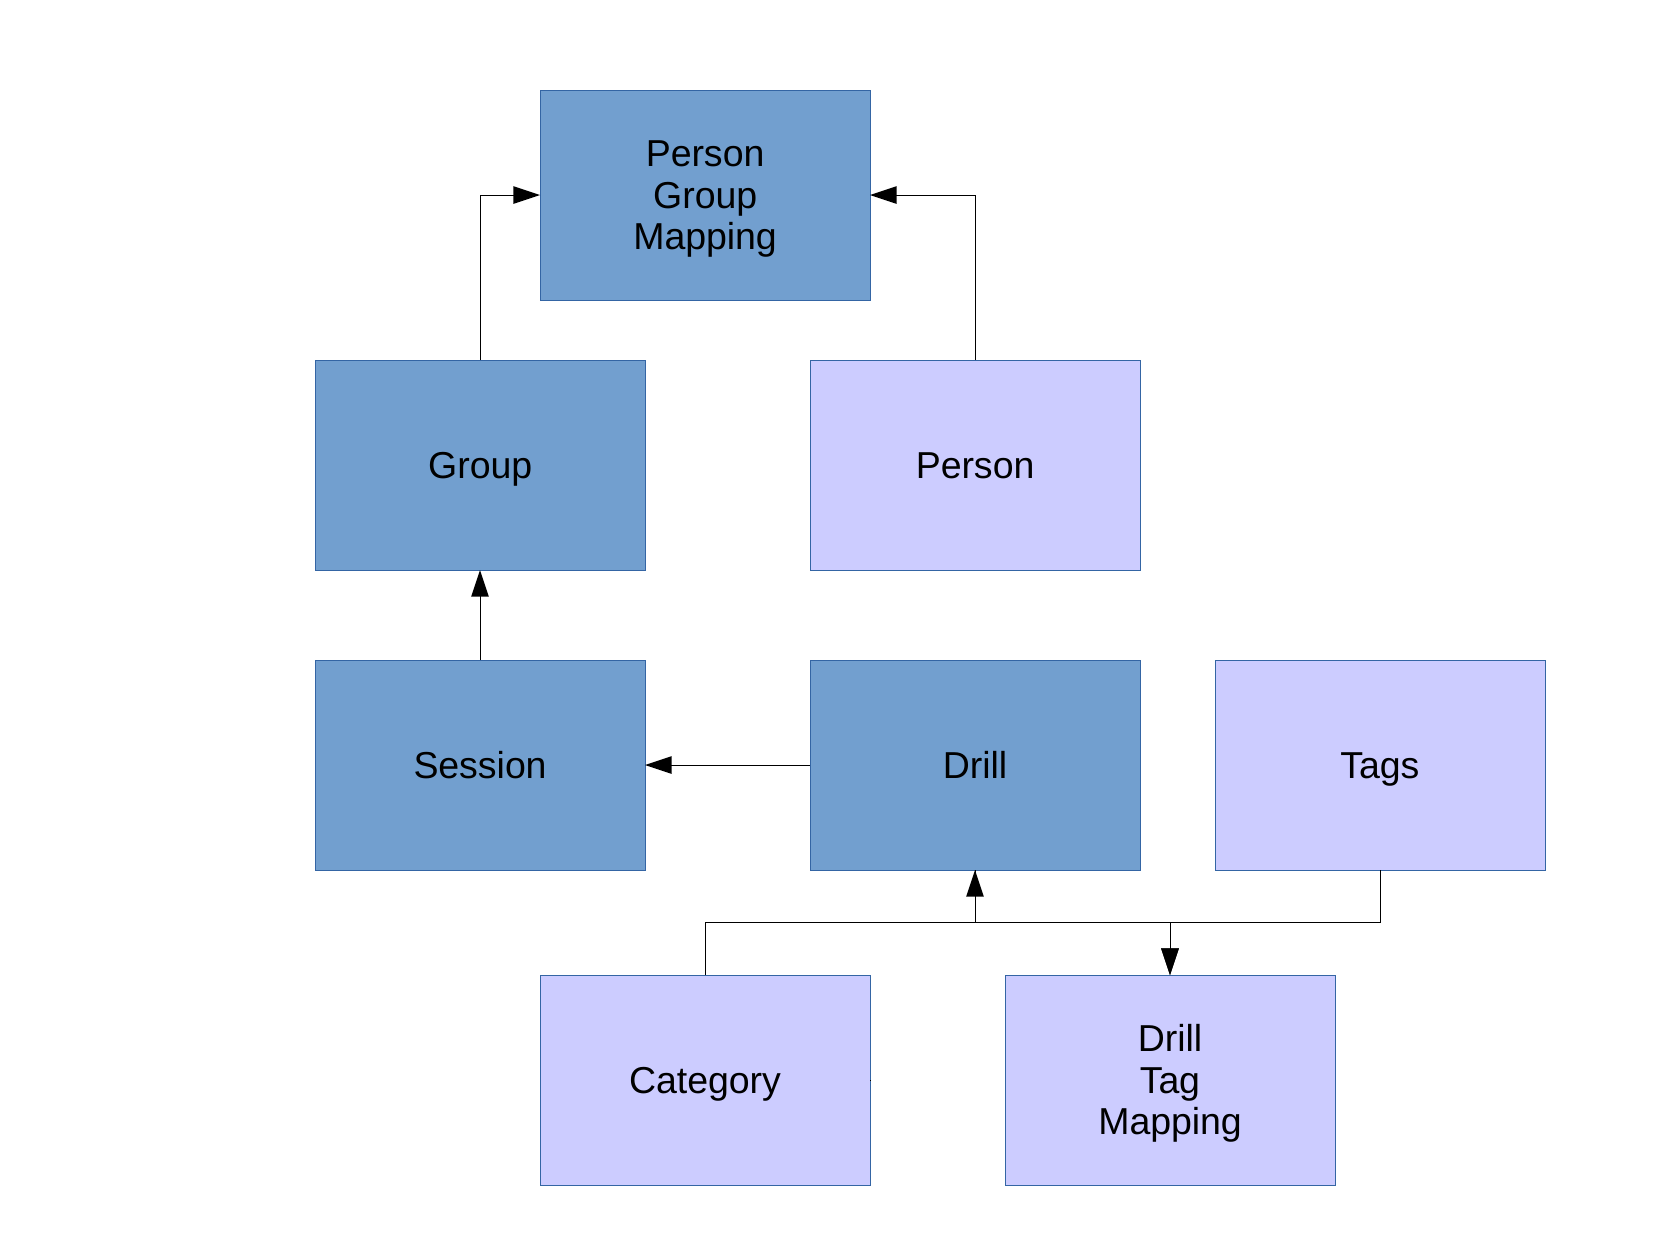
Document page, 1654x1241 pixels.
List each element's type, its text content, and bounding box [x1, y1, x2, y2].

text_box Person [810, 360, 1141, 571]
text_box Group [315, 360, 646, 571]
text_box Category [540, 975, 871, 1186]
text_box Drill [810, 660, 1141, 871]
text_box Tags [1215, 660, 1546, 871]
text_box Drill Tag Mapping [1005, 975, 1336, 1186]
text_box Person Group Mapping [540, 90, 871, 301]
text_box Session [315, 660, 646, 871]
